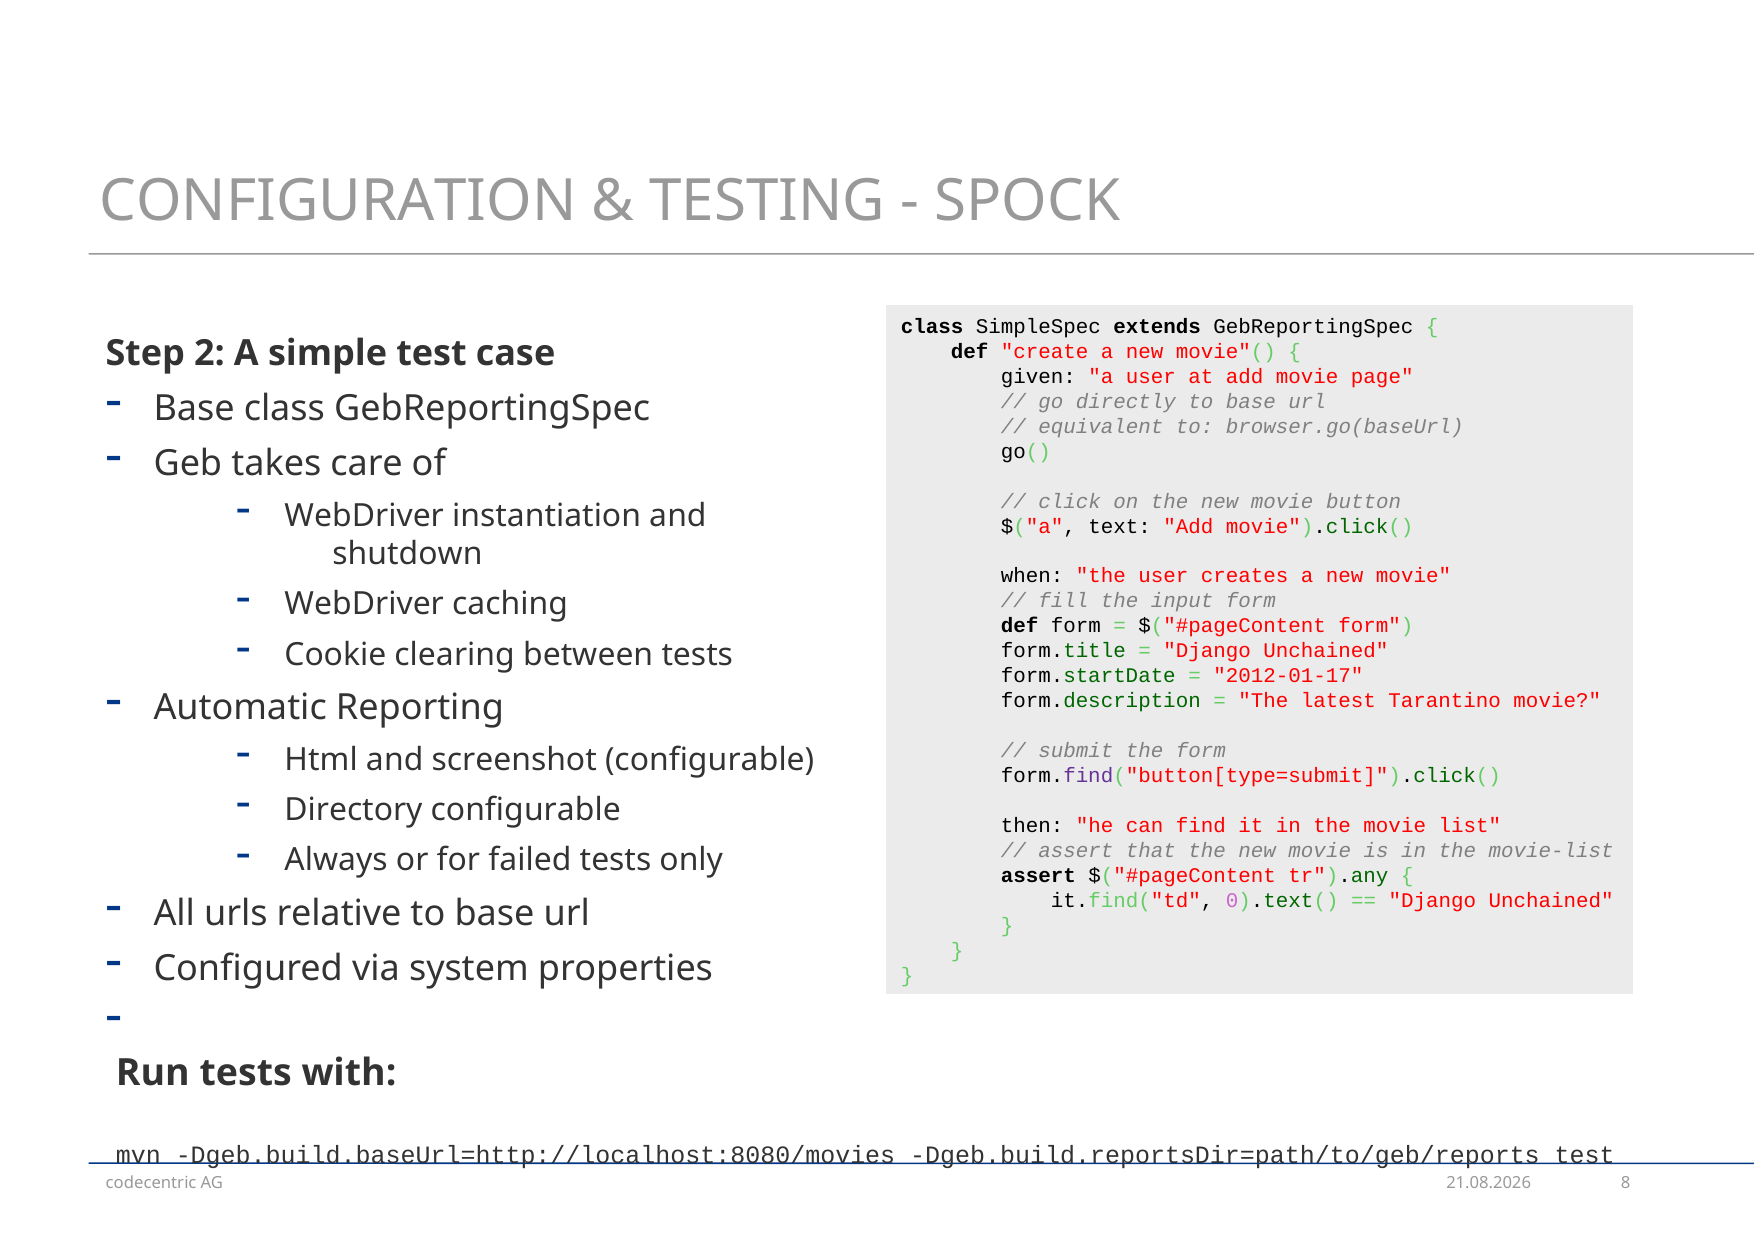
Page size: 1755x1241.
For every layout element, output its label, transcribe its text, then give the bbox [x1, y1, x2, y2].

text_box class SimpleSpec extends GebReportingSpec { def "create a new movie"() { given: "a user at add movie page" // go directly to base url // equivalent to: browser.go(baseUrl) go() // click on the new movie button $("a", text: "Add movie").click() when: "the user creates a new movie" // fill the input form def form = $("#pageContent form") form.title = "Django Unchained" form.startDate = "2012-01-17" form.description = "The latest Tarantino movie?" // submit the form form.find("button[type=submit]").click() then: "he can find it in the movie list" // assert that the new movie is in the movie-list assert $("#pageContent tr").any { it.find("td", 0).text() == "Django Unchained" } } } [886, 305, 1633, 994]
title Configuration & Testing - Spock [82, 153, 1695, 223]
text_box 23.02.2013 [1429, 1163, 1603, 1219]
text_box Run tests with: mvn -Dgeb.build.baseUrl=http://localhost:8080/movies -Dgeb.build.reportsDir=path/to/geb/reports test [86, 1033, 1670, 1150]
text_box [1603, 1163, 1697, 1219]
list Step 2: A simple test case Base class GebReportingSpec Geb takes care of WebDriver instantiation and shutdown WebDriver caching Cookie clearing between tests Automatic Reporting Html and screenshot (configurable) Directory configurable Always or for failed tests only All urls relative to base url Configured via system properties [88, 318, 878, 999]
